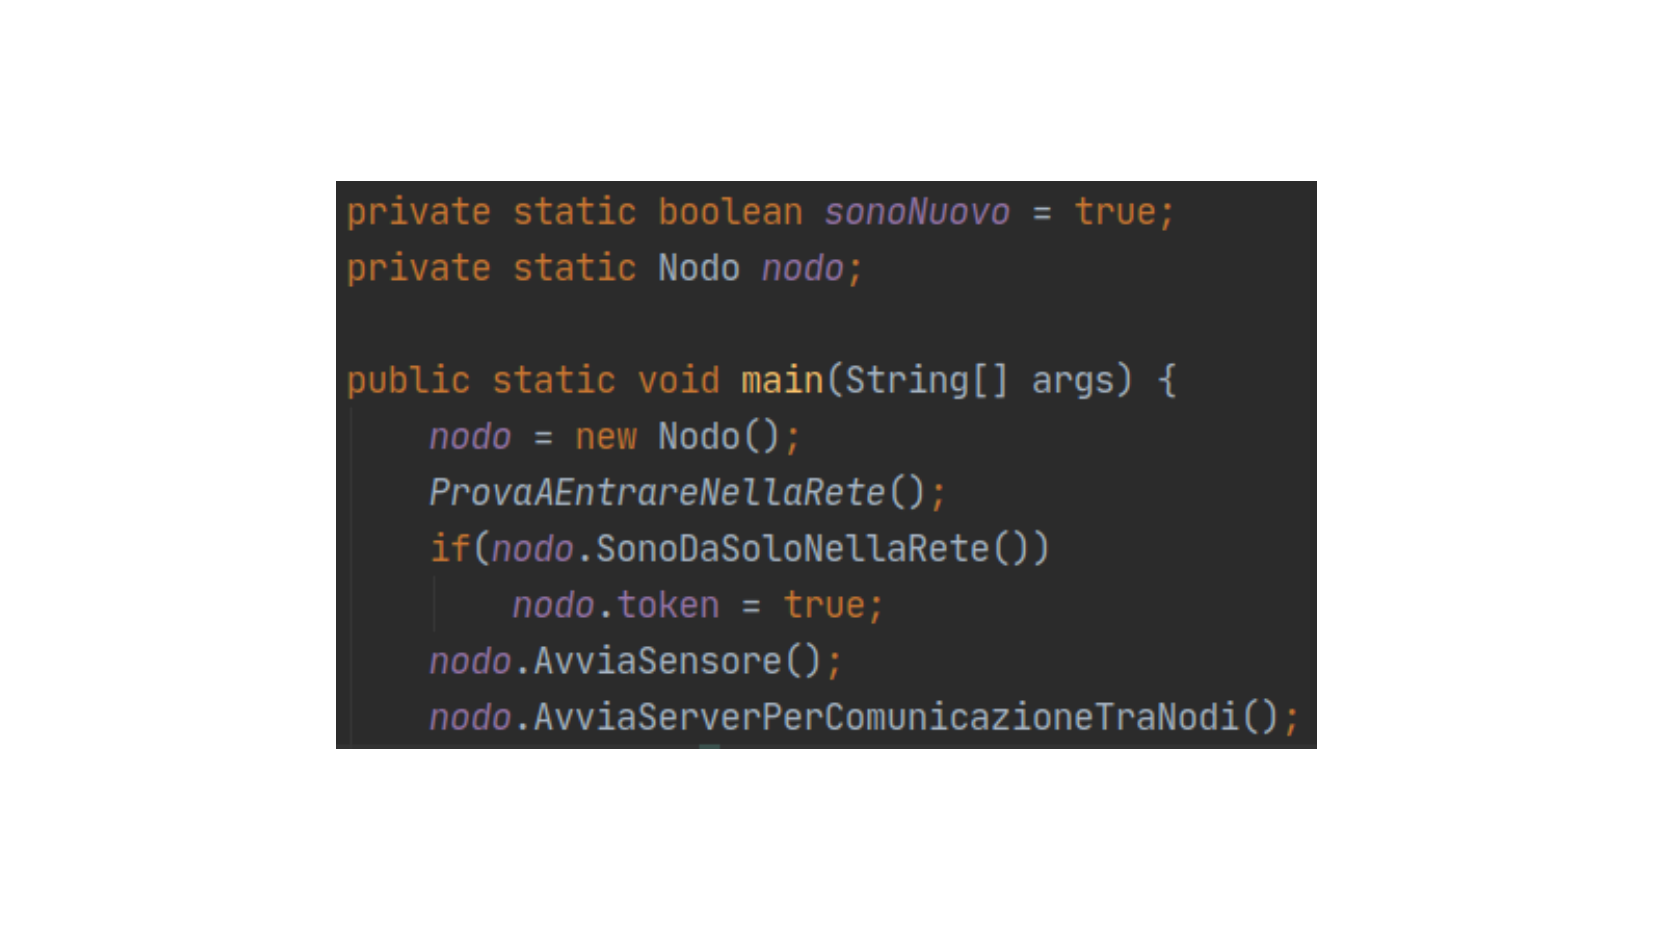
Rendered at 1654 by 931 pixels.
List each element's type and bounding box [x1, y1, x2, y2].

picture [336, 181, 1317, 749]
